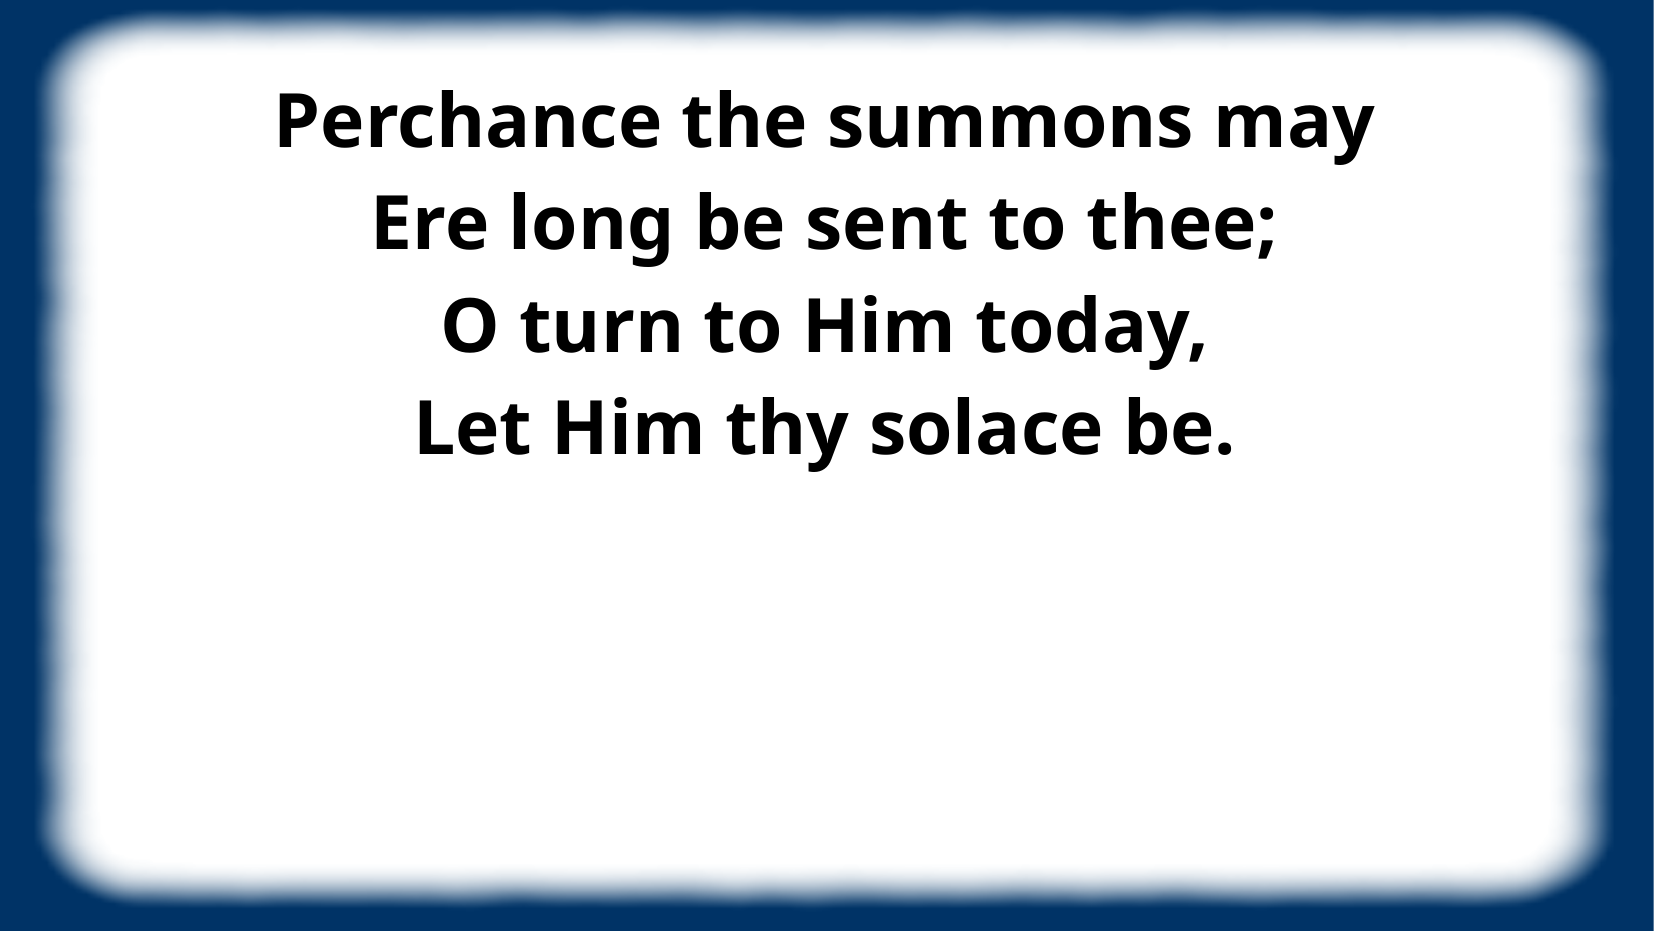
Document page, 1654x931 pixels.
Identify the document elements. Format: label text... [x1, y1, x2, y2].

picture [0, 0, 1654, 931]
text_box Perchance the summons may Ere long be sent to thee; O turn to Him today, Let Him thy solace be. [105, 60, 1546, 475]
